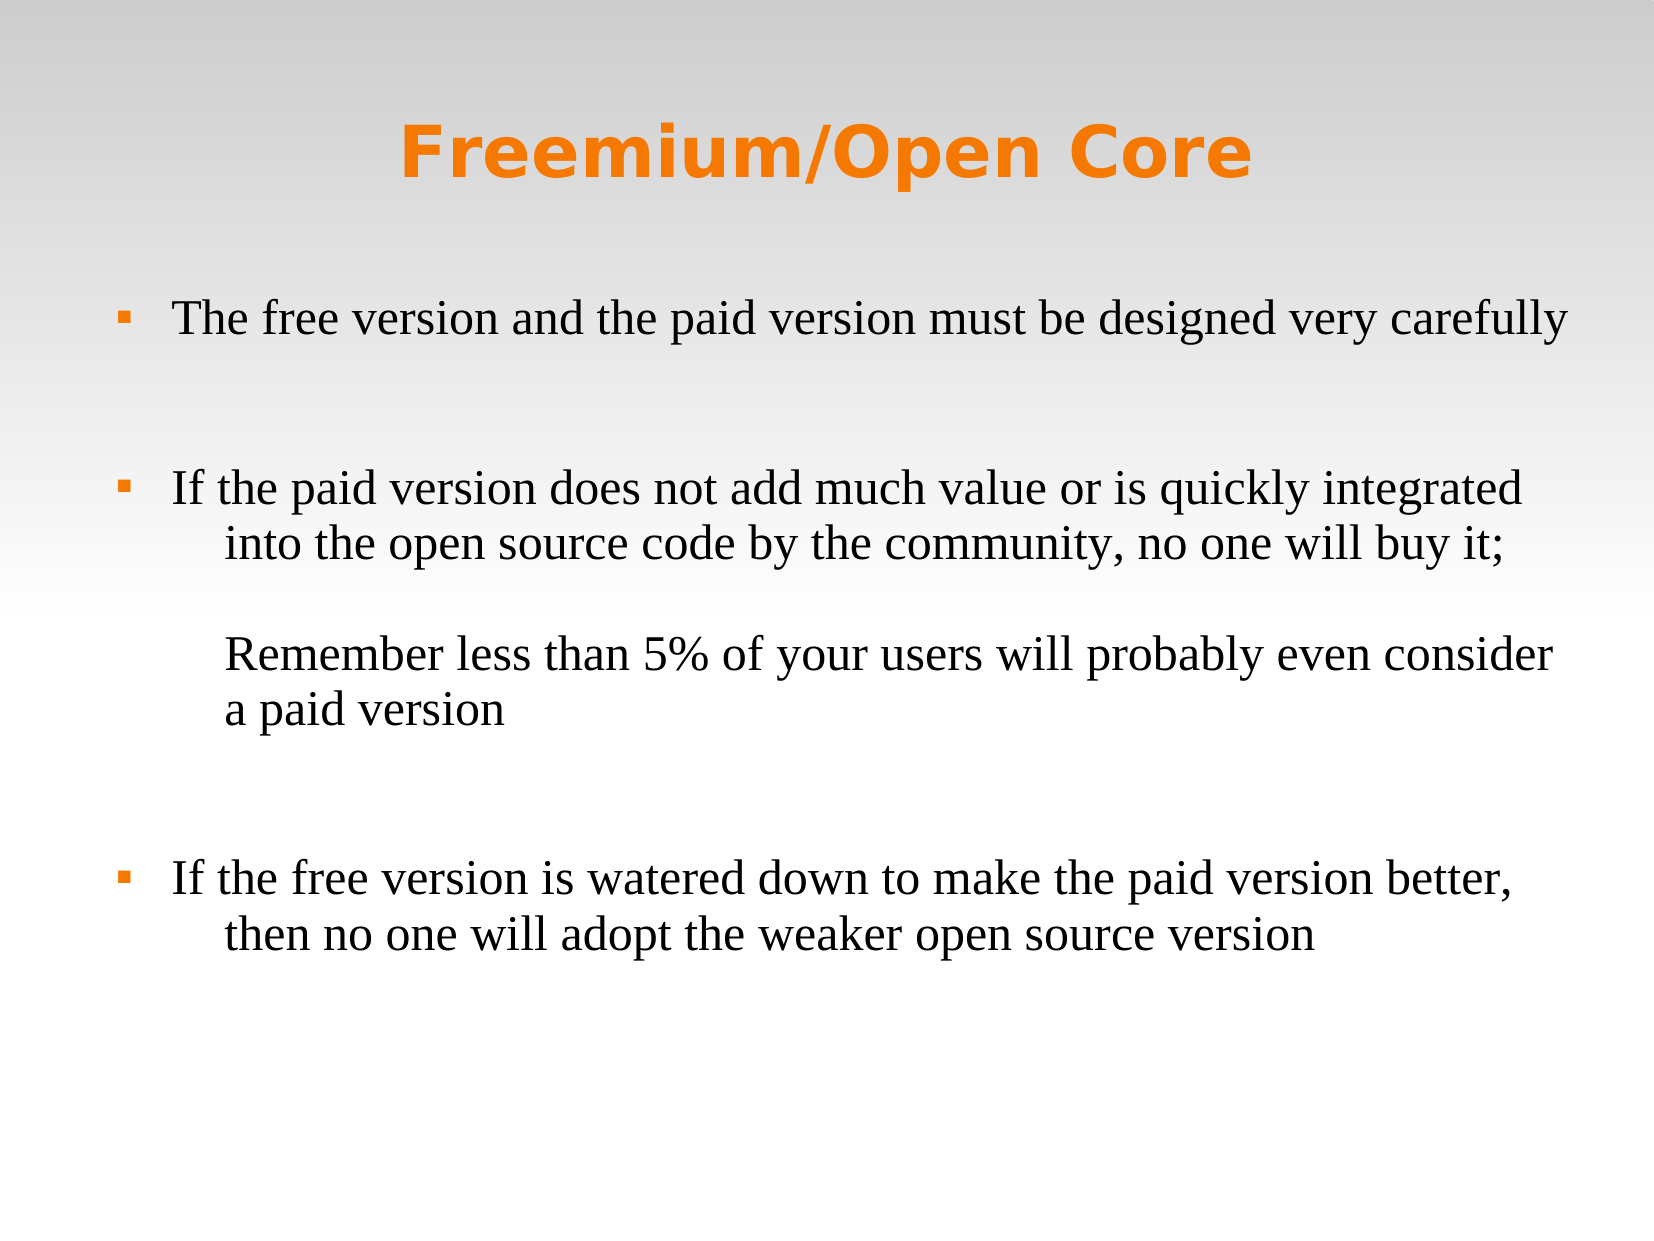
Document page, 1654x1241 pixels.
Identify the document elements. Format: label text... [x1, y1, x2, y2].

list The free version and the paid version must be designed very carefully If the paid version does not add much value or is quickly integrated into the open source code by the community, no one will buy it; Remember less than 5% of your users will probably even consider a paid version If the free version is watered down to make the paid version better, then no one will adopt the weaker open source version [82, 290, 1571, 1109]
title Freemium/Open Core [82, 49, 1571, 257]
